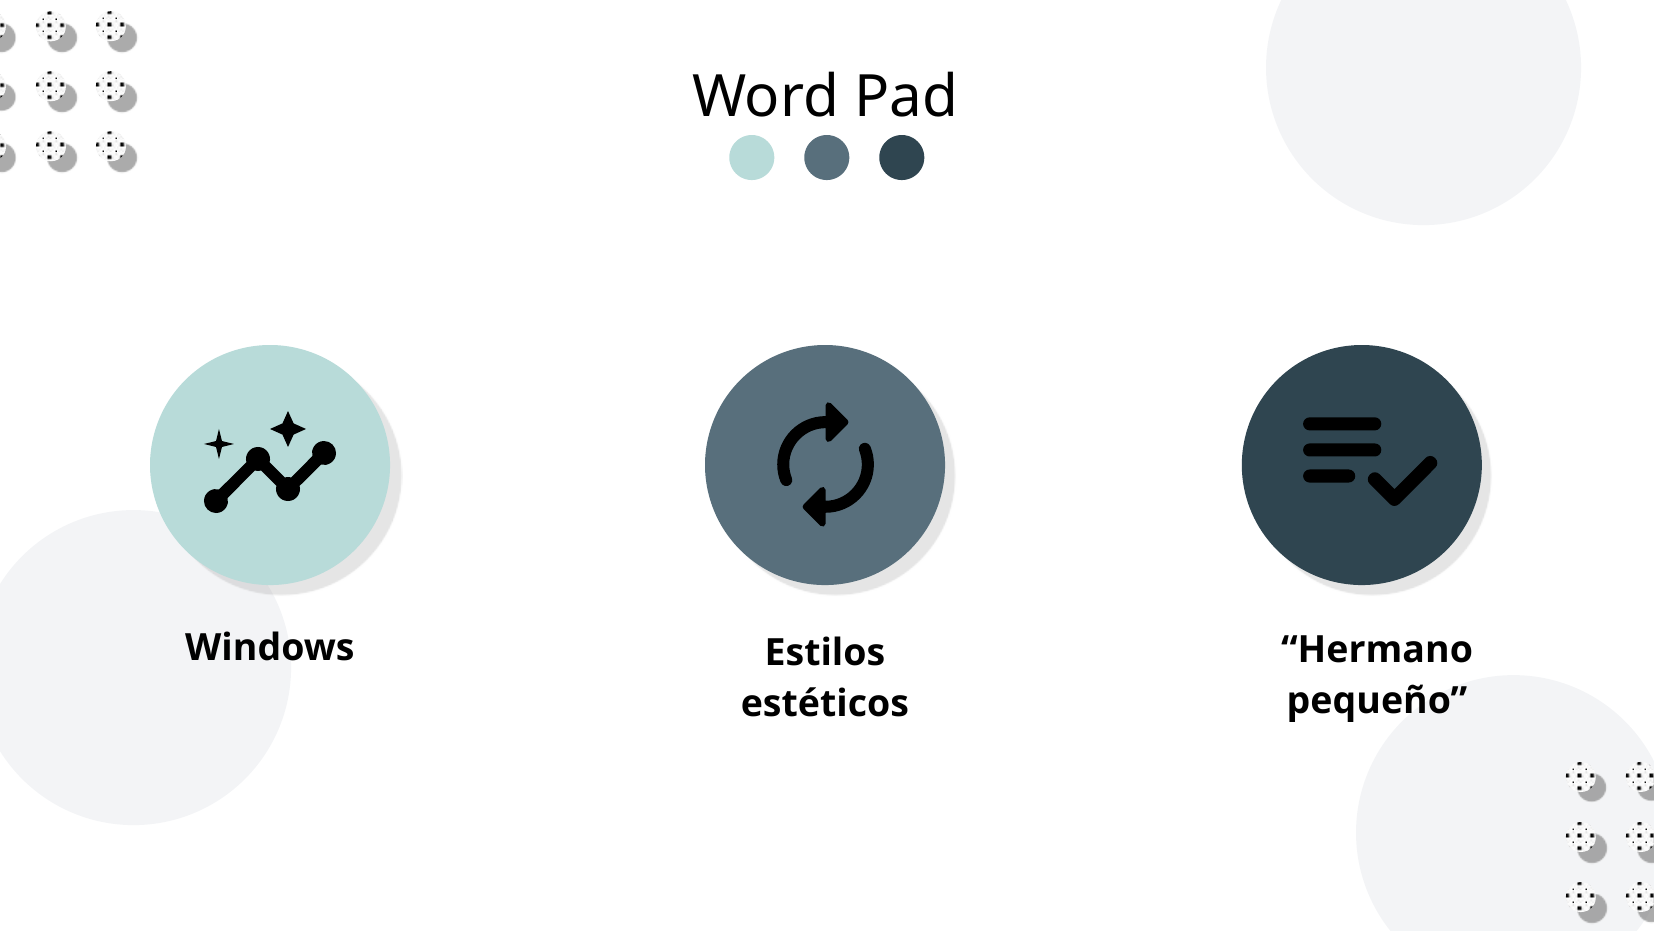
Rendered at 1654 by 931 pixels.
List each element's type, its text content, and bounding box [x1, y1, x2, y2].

picture [1625, 821, 1654, 853]
picture [95, 11, 126, 42]
text_box Word Pad [420, 46, 1231, 132]
text_box Estilos estéticos [720, 618, 931, 736]
picture [750, 388, 902, 541]
picture [35, 131, 67, 162]
picture [0, 74, 6, 99]
text_box [804, 135, 850, 181]
text_box Windows [165, 612, 376, 679]
text_box [705, 345, 946, 586]
text_box “Hermano pequeño” [1234, 615, 1520, 739]
picture [1625, 881, 1654, 912]
picture [35, 71, 66, 102]
picture [0, 14, 6, 39]
picture [195, 390, 346, 541]
text_box [1241, 345, 1482, 586]
text_box [729, 135, 775, 181]
picture [95, 131, 127, 162]
text_box [150, 345, 391, 586]
picture [1565, 882, 1596, 913]
picture [95, 71, 126, 102]
picture [0, 134, 7, 159]
picture [35, 11, 66, 42]
picture [1565, 761, 1596, 793]
picture [1625, 761, 1654, 792]
picture [1286, 375, 1450, 538]
text_box [879, 135, 925, 181]
picture [1565, 821, 1596, 853]
